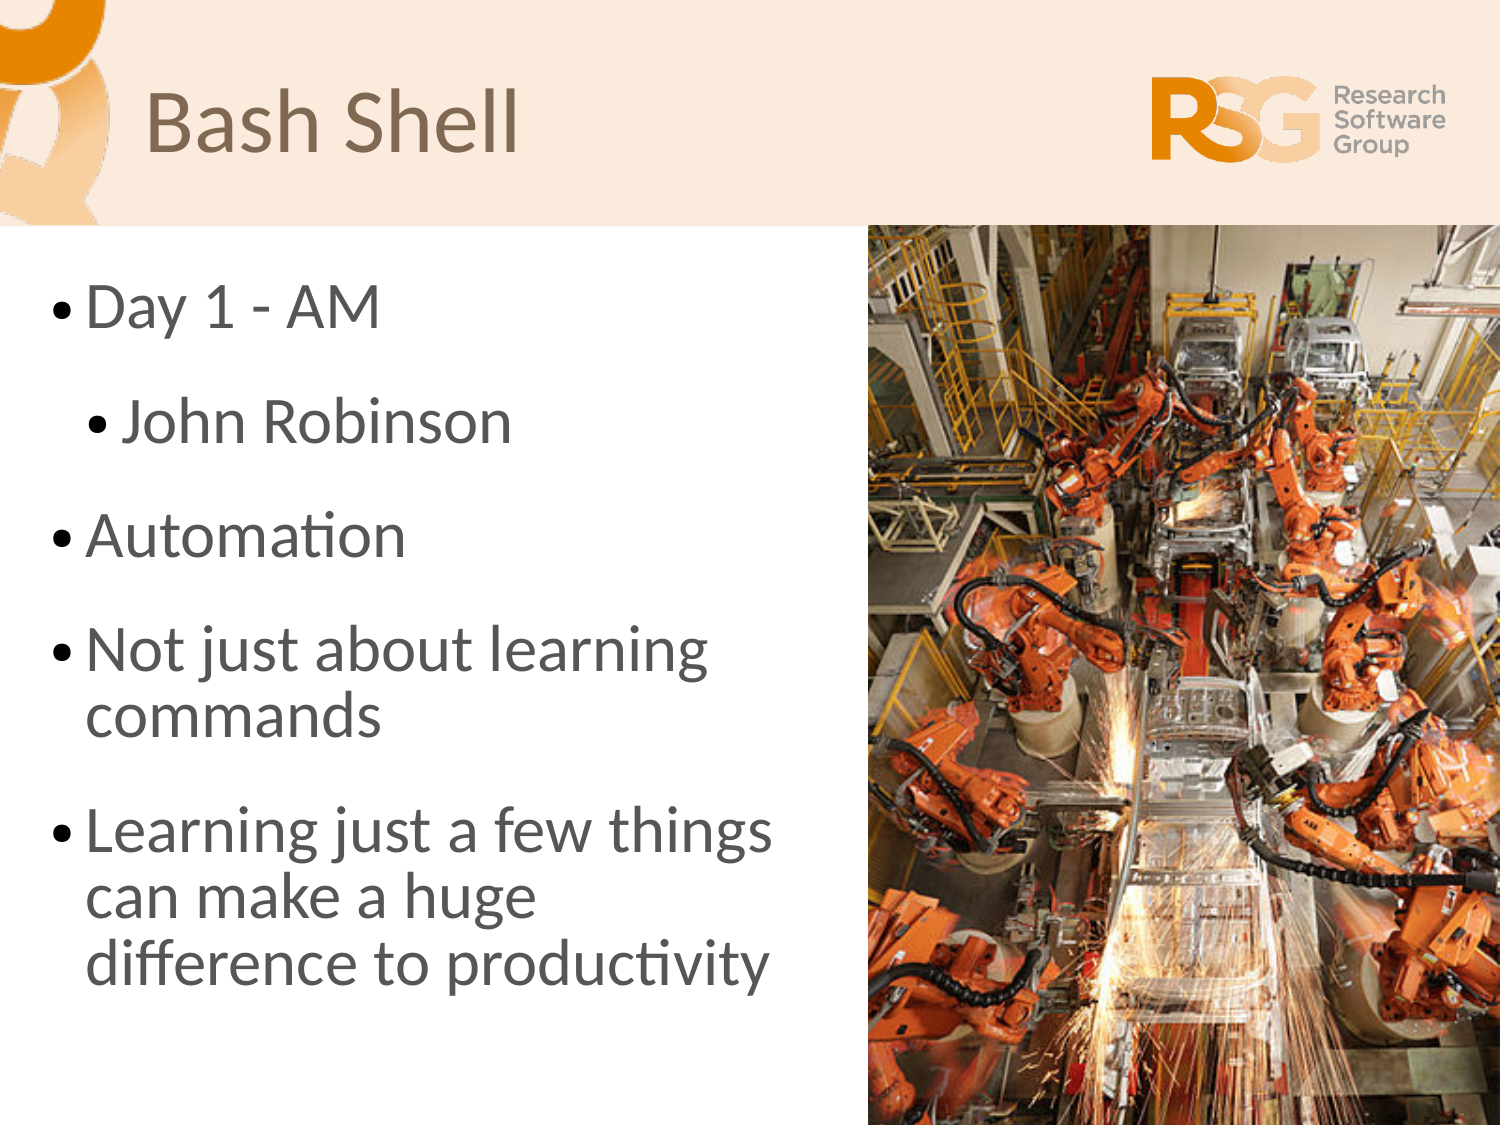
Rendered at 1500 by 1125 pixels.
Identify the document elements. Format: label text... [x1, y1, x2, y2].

picture [868, 225, 1500, 1125]
title Bash Shell [129, 21, 1128, 210]
picture [1100, 27, 1497, 212]
picture [0, 0, 113, 225]
text_box Day 1 - AM John Robinson Automation Not just about learning commands Learning just a few things can make a huge difference to productivity [35, 271, 827, 1010]
